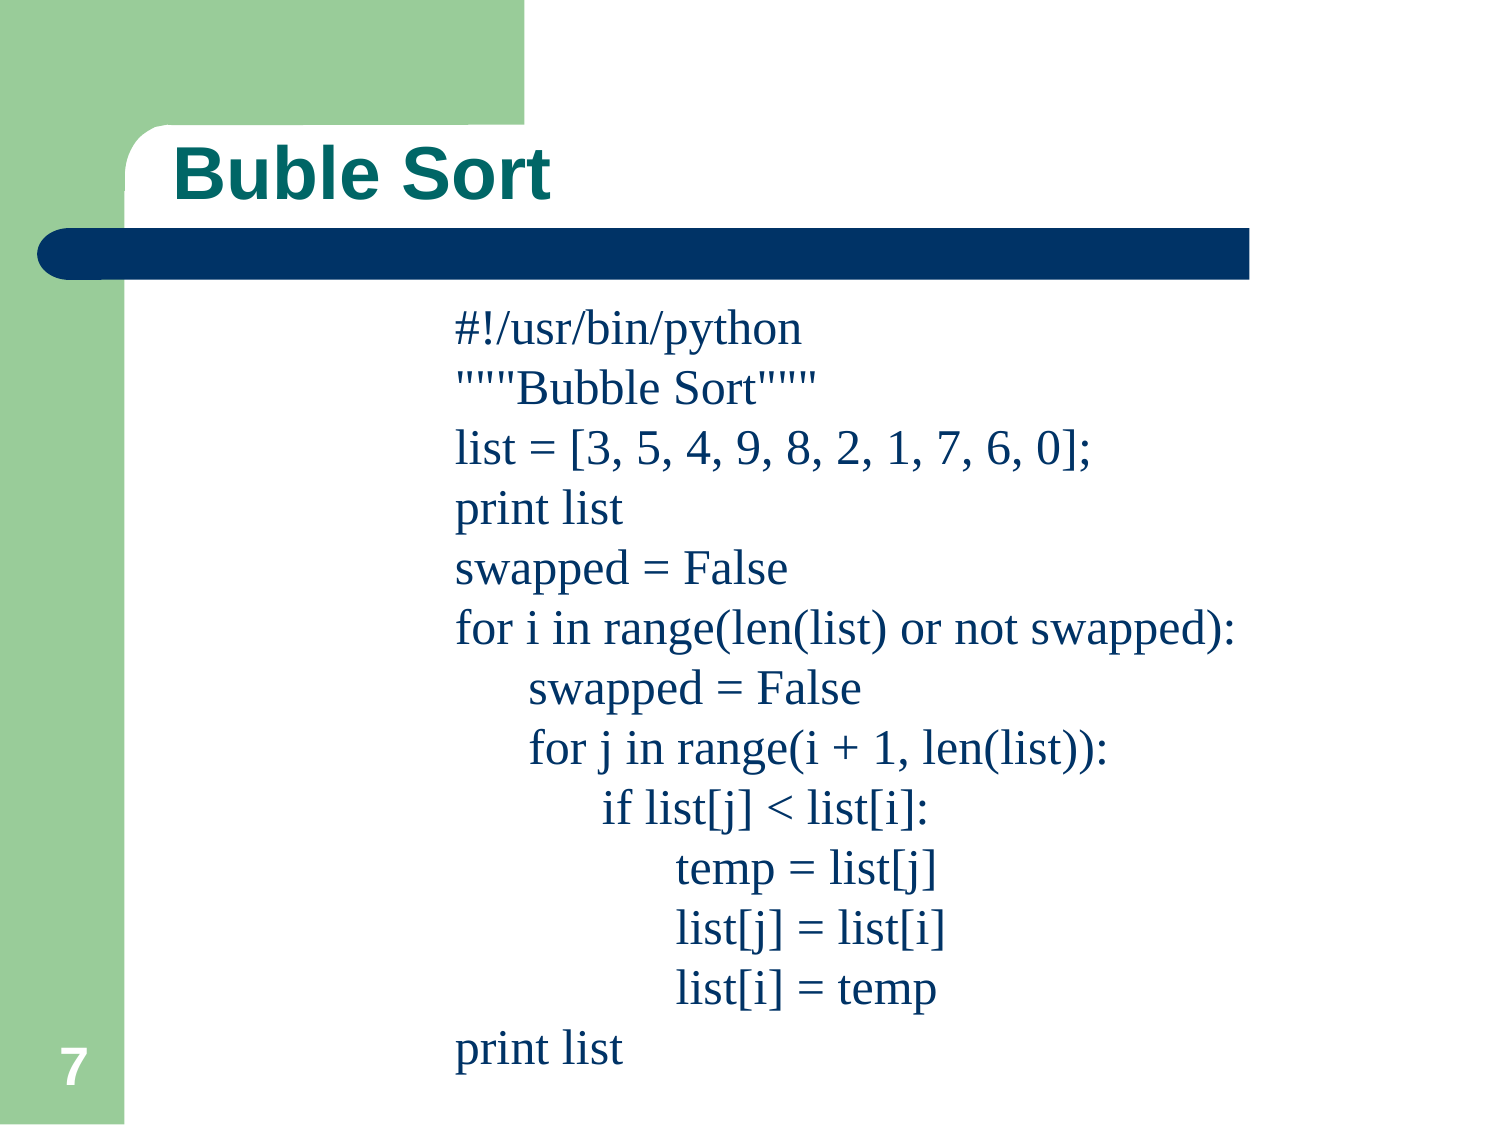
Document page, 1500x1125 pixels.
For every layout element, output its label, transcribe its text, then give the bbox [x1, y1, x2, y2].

text_box <número> [12, 1023, 138, 1105]
text_box #!/usr/bin/python """Bubble Sort""" list = [3, 5, 4, 9, 8, 2, 1, 7, 6, 0]; print list swapped = False for i in range(len(list) or not swapped): swapped = False for j in range(i + 1, len(list)): if list[j] < list[i]: temp = list[j] list[j] = list[i] list[i] = temp print list [440, 287, 1253, 1099]
text_box Buble Sort [157, 59, 1500, 223]
